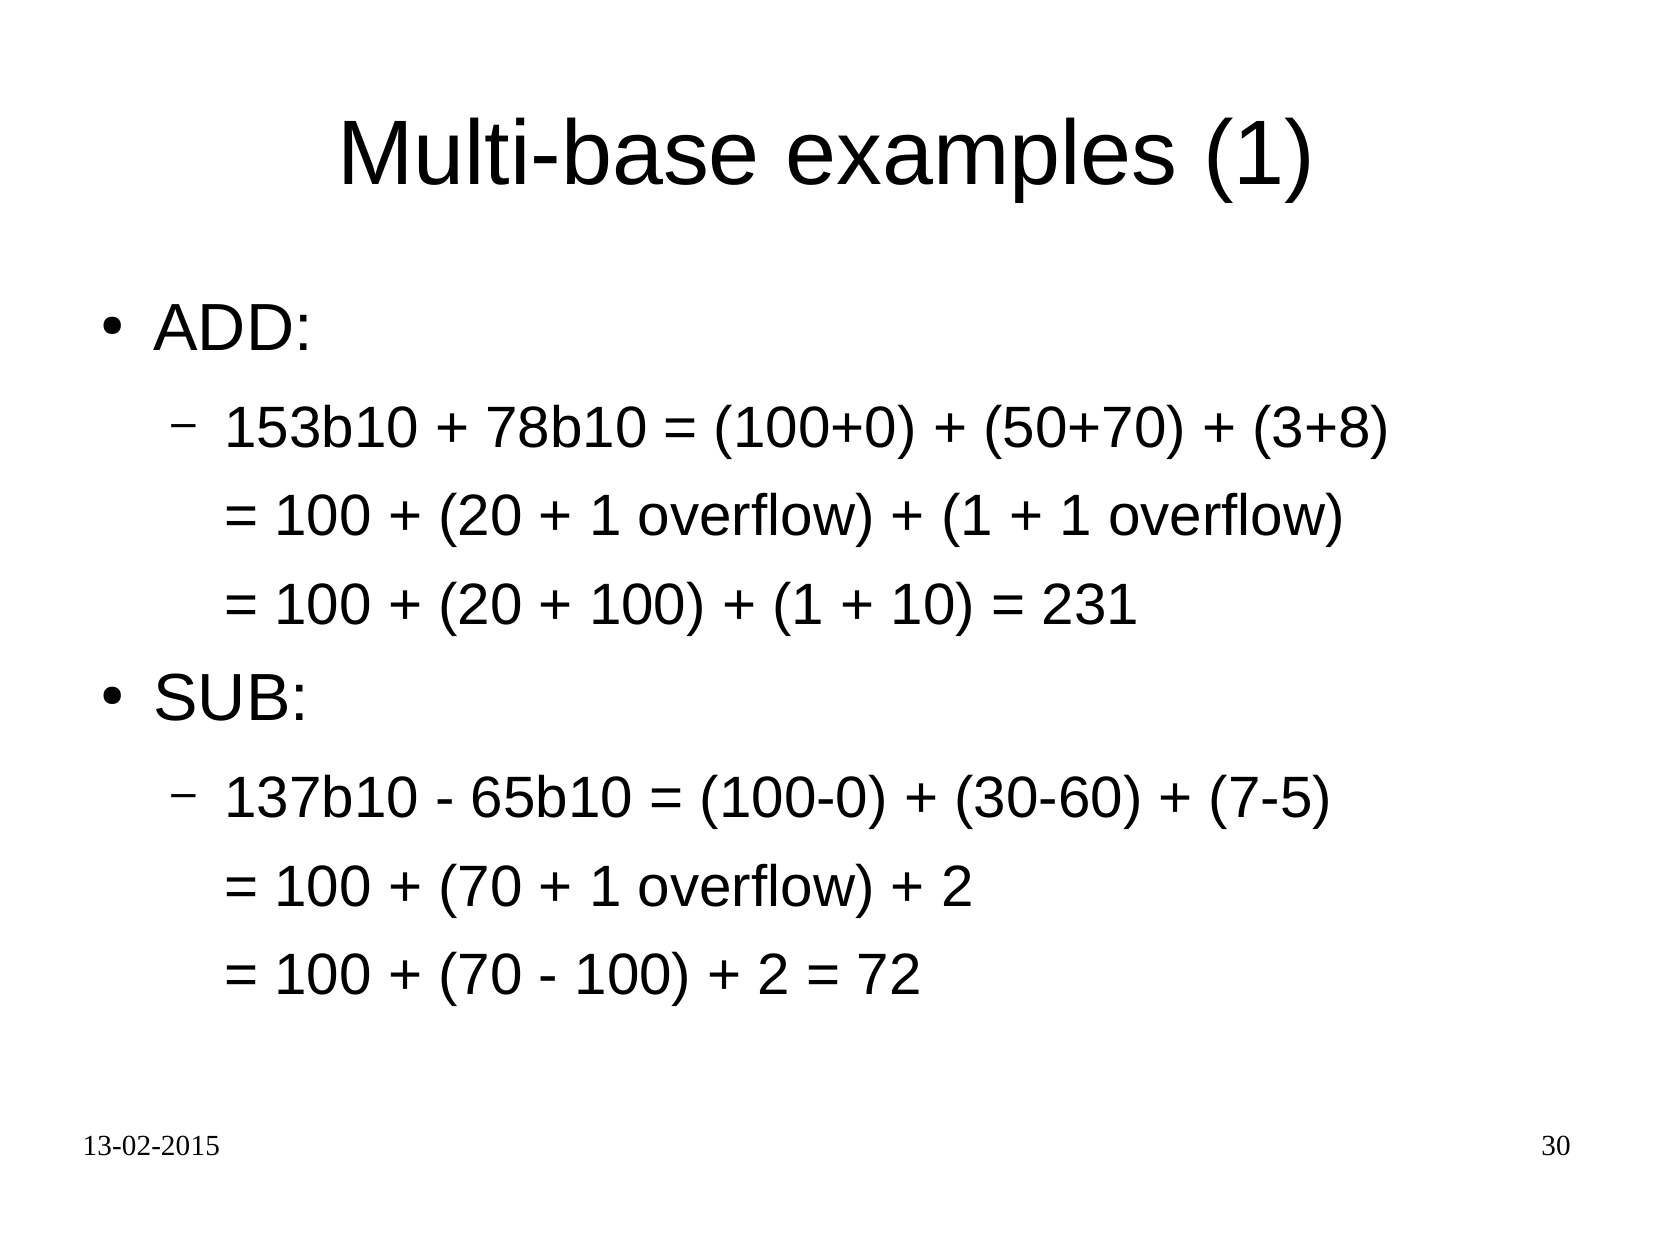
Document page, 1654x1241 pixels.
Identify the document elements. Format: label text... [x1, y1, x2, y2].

title Multi-base examples (1) [82, 49, 1571, 257]
list ADD: 153b10 + 78b10 = (100+0) + (50+70) + (3+8) = 100 + (20 + 1 overflow) + (1 + 1 overflow) = 100 + (20 + 100) + (1 + 10) = 231 SUB: 137b10 - 65b10 = (100-0) + (30-60) + (7-5) = 100 + (70 + 1 overflow) + 2 = 100 + (70 - 100) + 2 = 72 [82, 290, 1571, 1010]
